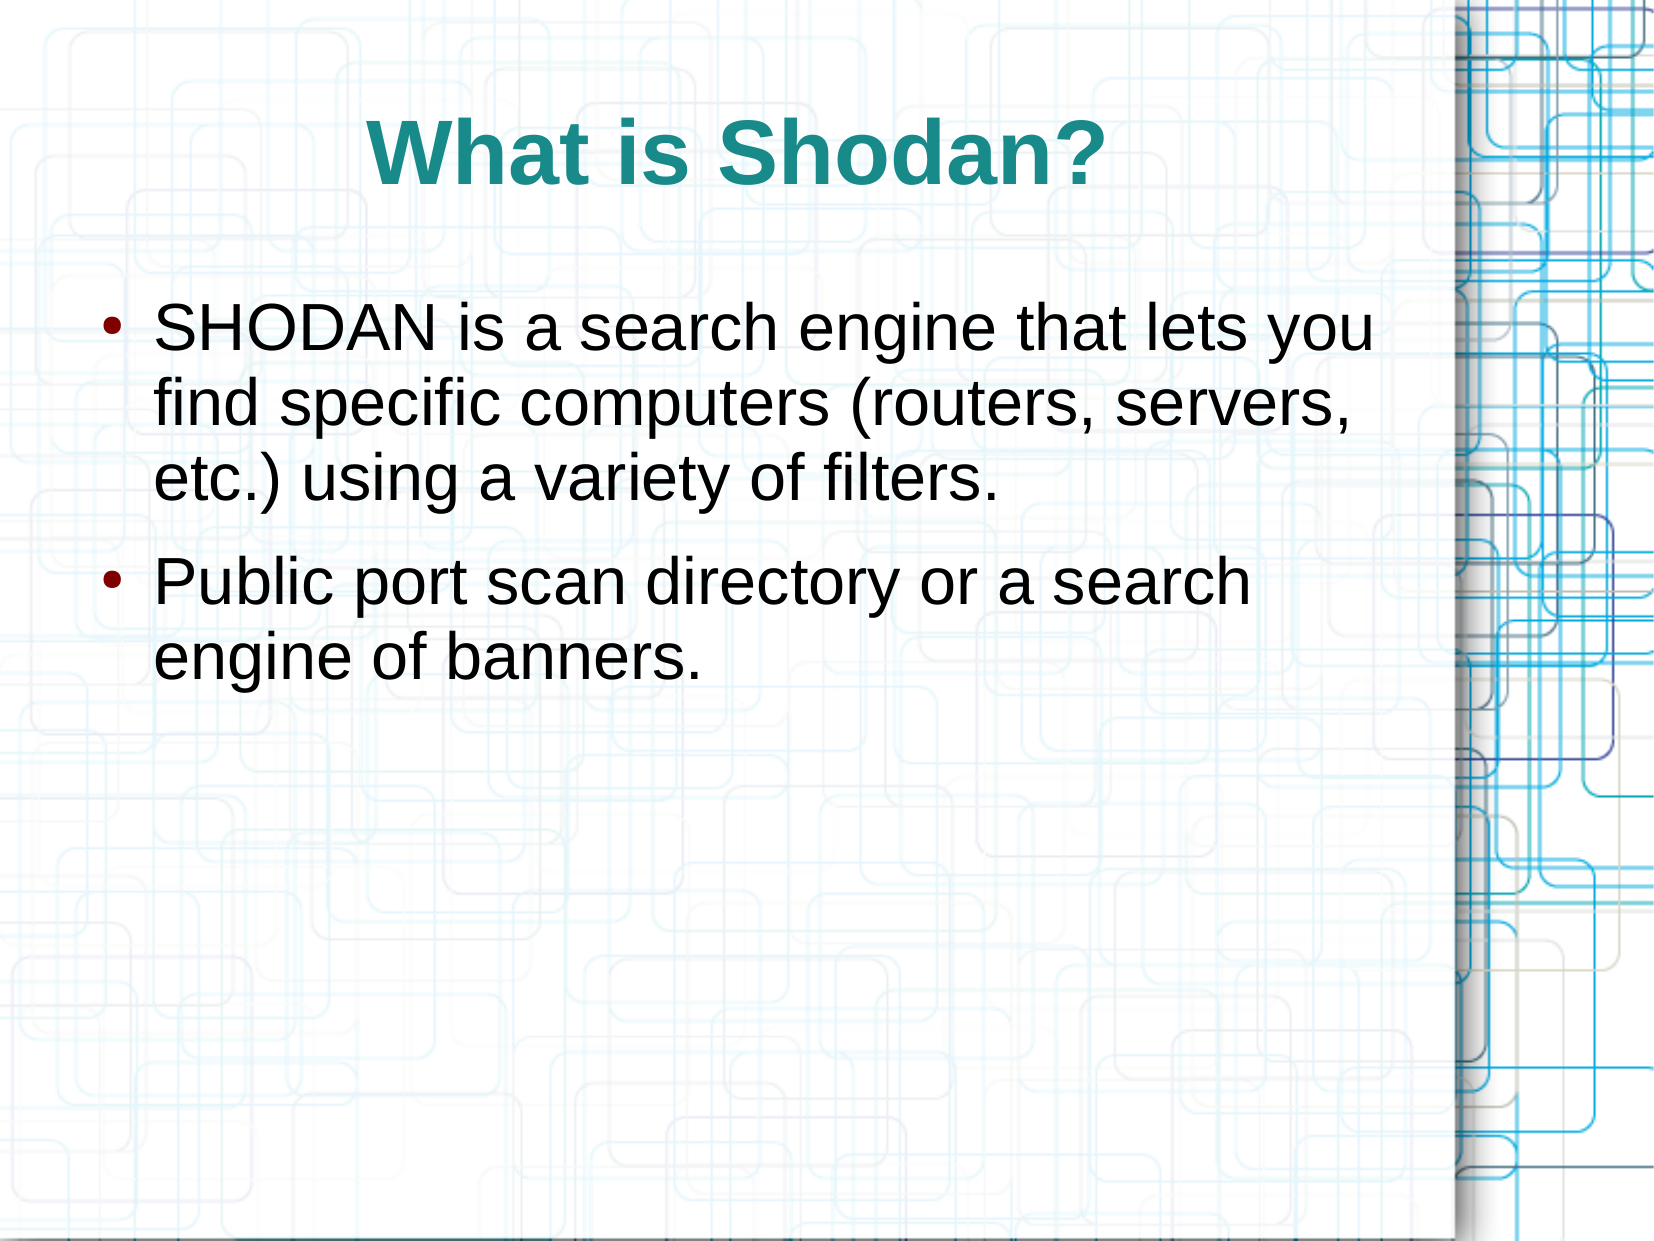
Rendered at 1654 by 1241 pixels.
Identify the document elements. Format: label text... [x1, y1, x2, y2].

list SHODAN is a search engine that lets you find specific computers (routers, servers, etc.) using a variety of filters. Public port scan directory or a search engine of banners. [82, 290, 1418, 1241]
picture [0, 0, 1654, 1241]
title What is Shodan? [59, 49, 1418, 257]
